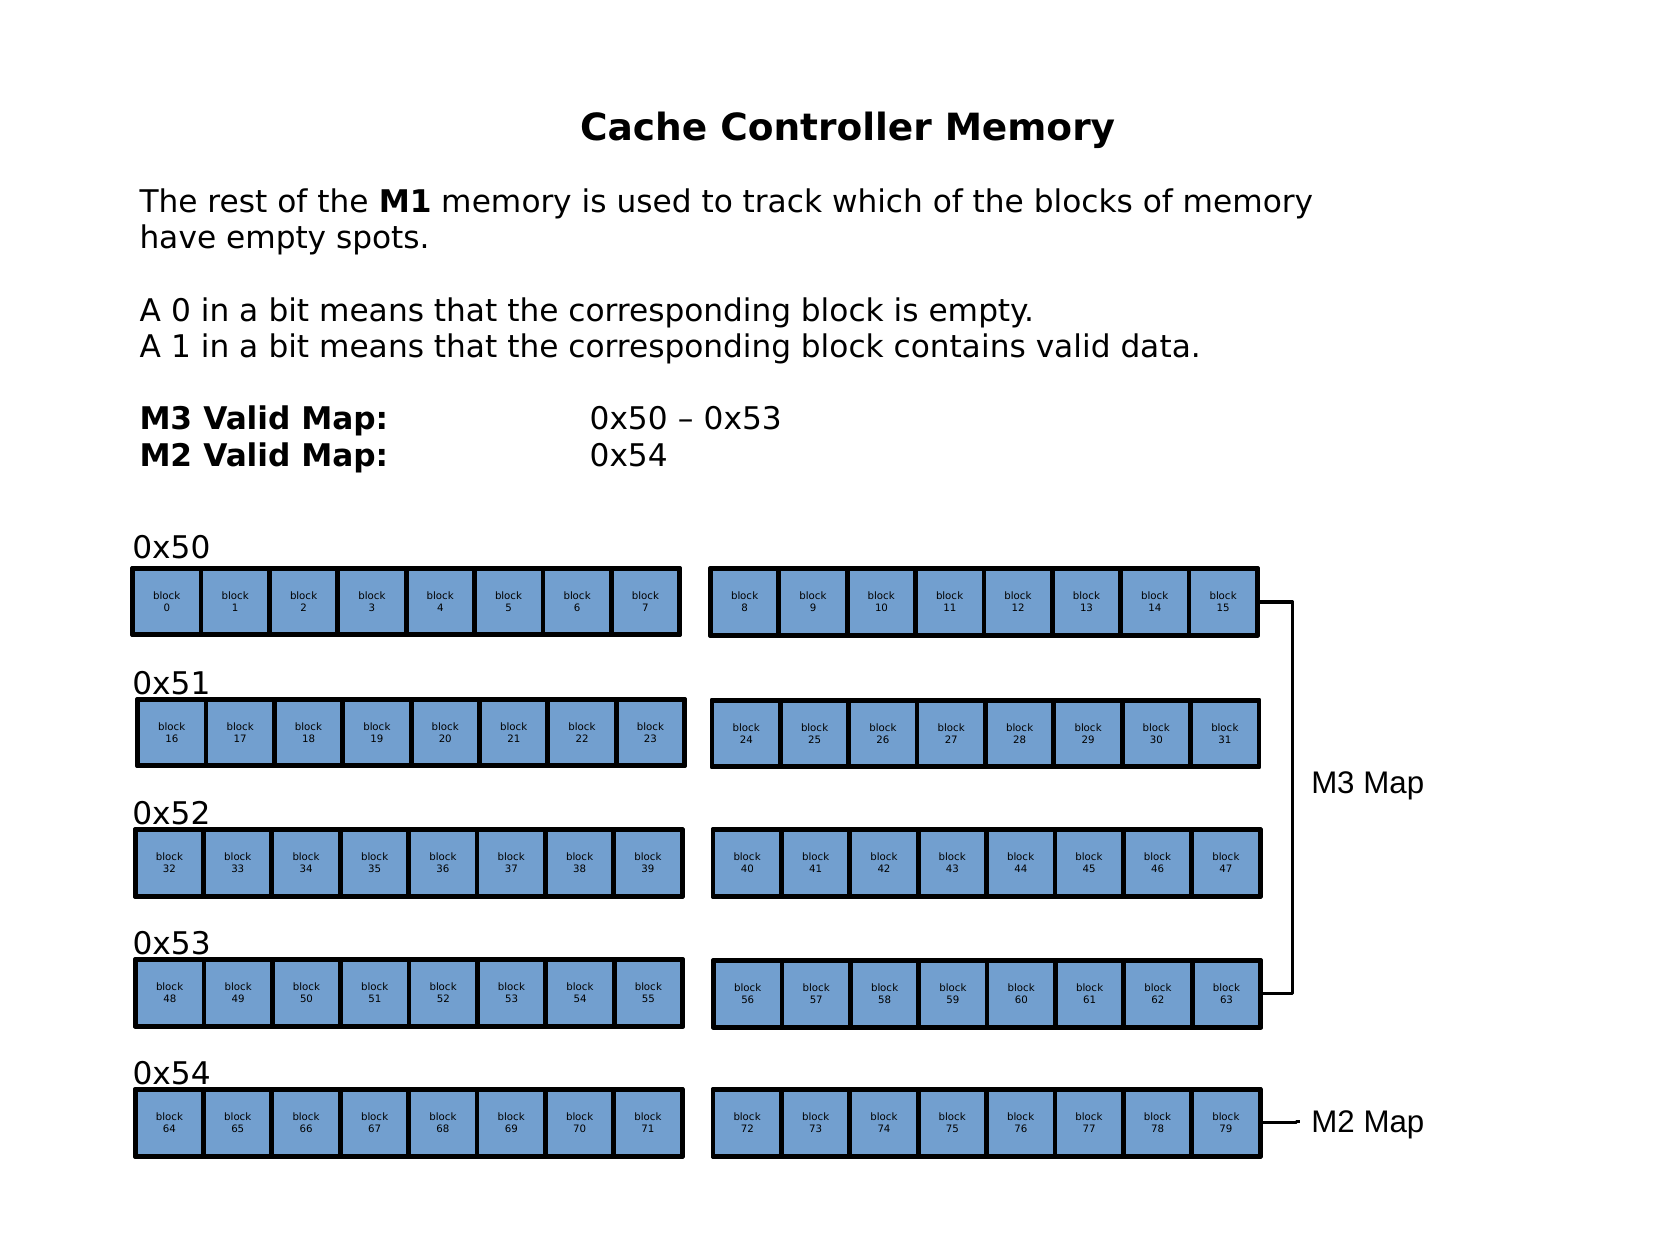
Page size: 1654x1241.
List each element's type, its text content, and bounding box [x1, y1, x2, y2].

text_box block 7 [611, 568, 680, 635]
text_box block 65 [203, 1089, 271, 1157]
text_box block 61 [1055, 960, 1123, 1028]
text_box block 0 [132, 581, 201, 635]
text_box block 31 [1190, 700, 1259, 767]
text_box block 59 [918, 960, 987, 1028]
text_box block 72 [713, 1089, 781, 1157]
text_box block 63 [1192, 960, 1261, 1028]
text_box block 35 [340, 829, 408, 897]
text_box block 69 [477, 1089, 545, 1157]
text_box block 9 [778, 568, 847, 636]
text_box block 19 [342, 699, 411, 766]
text_box 0x50 [117, 522, 226, 581]
text_box block 22 [547, 699, 616, 766]
text_box block 76 [986, 1089, 1054, 1157]
text_box block 57 [782, 960, 850, 1028]
text_box block 13 [1052, 568, 1120, 636]
text_box block 25 [780, 700, 848, 767]
text_box block 18 [274, 699, 342, 766]
text_box block 33 [203, 829, 271, 897]
text_box block 50 [272, 959, 340, 1027]
text_box block 52 [409, 959, 477, 1027]
text_box 0x51 [117, 658, 226, 717]
text_box block 14 [1120, 568, 1188, 636]
text_box block 67 [340, 1089, 408, 1157]
text_box block 66 [271, 1089, 340, 1157]
text_box block 30 [1122, 700, 1190, 767]
text_box block 49 [203, 959, 272, 1027]
text_box block 79 [1191, 1089, 1261, 1157]
text_box block 5 [474, 568, 542, 635]
text_box block 21 [479, 699, 547, 766]
text_box block 41 [781, 829, 849, 897]
text_box block 1 [201, 568, 269, 635]
text_box block 58 [850, 960, 918, 1028]
text_box block 26 [848, 700, 917, 767]
text_box block 4 [406, 568, 474, 635]
text_box block 29 [1053, 700, 1122, 767]
text_box block 56 [713, 960, 782, 1028]
text_box 0x54 [117, 1047, 226, 1107]
text_box block 12 [983, 568, 1052, 636]
text_box block 71 [613, 1089, 683, 1157]
text_box block 36 [408, 829, 477, 897]
text_box block 34 [271, 829, 340, 897]
text_box block 42 [849, 829, 918, 897]
text_box block 17 [206, 699, 274, 766]
text_box block 10 [847, 568, 915, 636]
text_box block 45 [1054, 829, 1123, 897]
text_box block 43 [918, 829, 986, 897]
text_box block 32 [135, 847, 203, 897]
text_box 0x53 [117, 918, 226, 977]
text_box block 70 [545, 1089, 613, 1157]
text_box block 28 [985, 700, 1053, 767]
text_box block 16 [137, 717, 206, 766]
text_box block 44 [986, 829, 1054, 897]
text_box M2 Map [1296, 1097, 1440, 1147]
text_box block 64 [135, 1107, 203, 1157]
text_box block 8 [710, 568, 778, 636]
text_box block 15 [1188, 568, 1258, 636]
text_box block 24 [712, 700, 780, 767]
text_box block 48 [135, 977, 203, 1027]
text_box block 27 [917, 700, 985, 767]
text_box block 46 [1123, 829, 1191, 897]
text_box block 60 [987, 960, 1055, 1028]
text_box block 2 [269, 568, 337, 635]
text_box block 47 [1191, 829, 1261, 897]
text_box block 38 [545, 829, 613, 897]
text_box block 51 [340, 959, 409, 1027]
text_box block 54 [545, 959, 614, 1027]
text_box M3 Map [1296, 758, 1440, 808]
text_box block 78 [1123, 1089, 1191, 1157]
text_box block 62 [1123, 960, 1192, 1028]
text_box block 37 [477, 829, 545, 897]
text_box block 39 [613, 829, 683, 897]
text_box block 6 [542, 568, 611, 635]
text_box block 23 [616, 699, 685, 766]
text_box block 40 [713, 829, 781, 897]
text_box block 73 [781, 1089, 849, 1157]
text_box Cache Controller Memory [565, 97, 1131, 157]
text_box block 68 [408, 1089, 477, 1157]
text_box block 77 [1054, 1089, 1123, 1157]
text_box block 11 [915, 568, 983, 636]
text_box block 20 [411, 699, 479, 766]
text_box block 53 [477, 959, 545, 1027]
text_box The rest of the M1 memory is used to track which of the blocks of memory have empty spots. A 0 in a bit means that the corresponding block is empty. A 1 in a bit means that the corresponding block contains valid data. M3 Valid Map: 0x50 – 0x53 M2 Valid Map: 0x54 [124, 175, 1364, 481]
text_box block 55 [614, 959, 683, 1027]
text_box block 74 [849, 1089, 918, 1157]
text_box block 3 [337, 568, 406, 635]
text_box block 75 [918, 1089, 986, 1157]
text_box 0x52 [117, 788, 226, 847]
